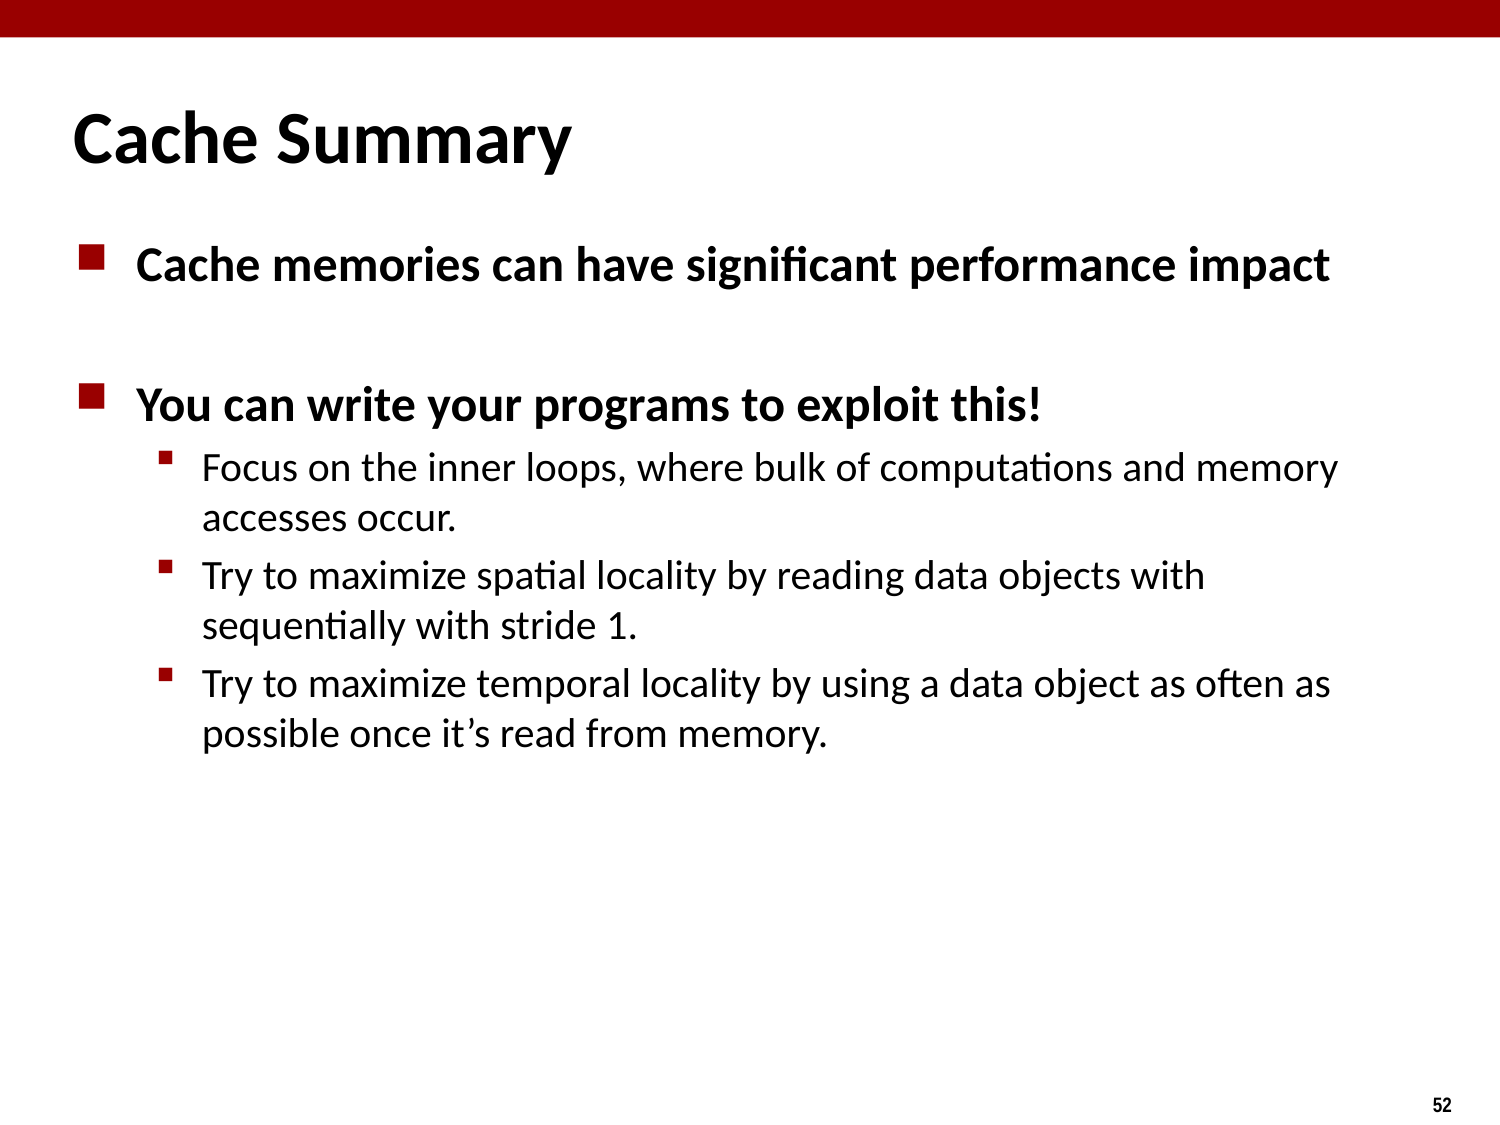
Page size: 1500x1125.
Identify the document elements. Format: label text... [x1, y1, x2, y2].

list Cache memories can have significant performance impact You can write your programs to exploit this! Focus on the inner loops, where bulk of computations and memory accesses occur. Try to maximize spatial locality by reading data objects with sequentially with stride 1. Try to maximize temporal locality by using a data object as often as possible once it’s read from memory. [65, 223, 1361, 1040]
title Cache Summary [58, 71, 1304, 197]
